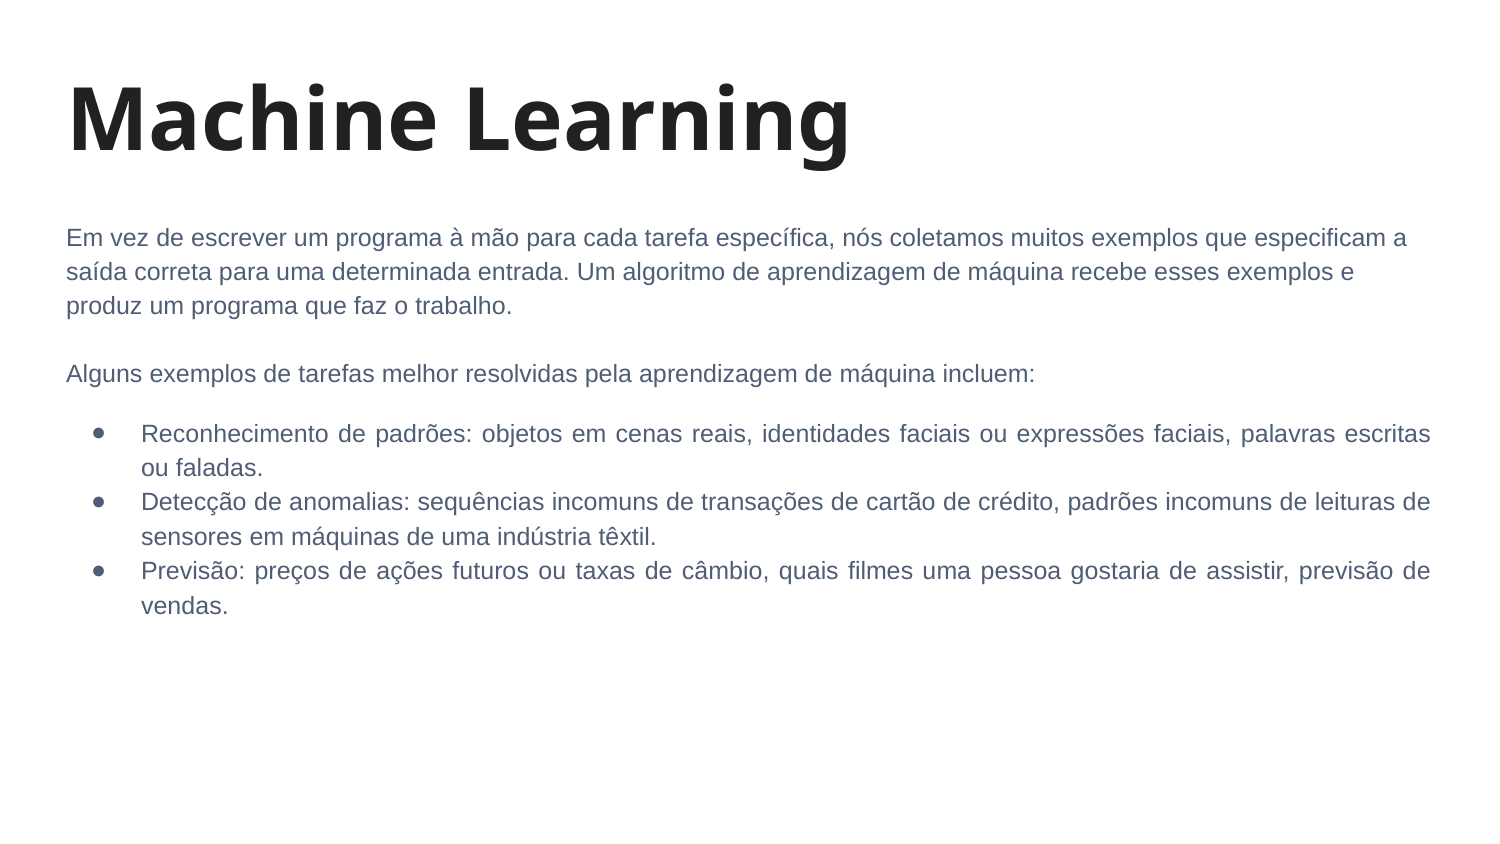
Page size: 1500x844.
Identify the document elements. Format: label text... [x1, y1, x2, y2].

title Machine Learning [51, 48, 1449, 180]
list Em vez de escrever um programa à mão para cada tarefa específica, nós coletamos muitos exemplos que especificam a saída correta para uma determinada entrada. Um algoritmo de aprendizagem de máquina recebe esses exemplos e produz um programa que faz o trabalho. Alguns exemplos de tarefas melhor resolvidas pela aprendizagem de máquina incluem: Reconhecimento de padrões: objetos em cenas reais, identidades faciais ou expressões faciais, palavras escritas ou faladas. Detecção de anomalias: sequências incomuns de transações de cartão de crédito, padrões incomuns de leituras de sensores em máquinas de uma indústria têxtil. Previsão: preços de ações futuros ou taxas de câmbio, quais filmes uma pessoa gostaria de assistir, previsão de vendas. [51, 201, 1449, 750]
